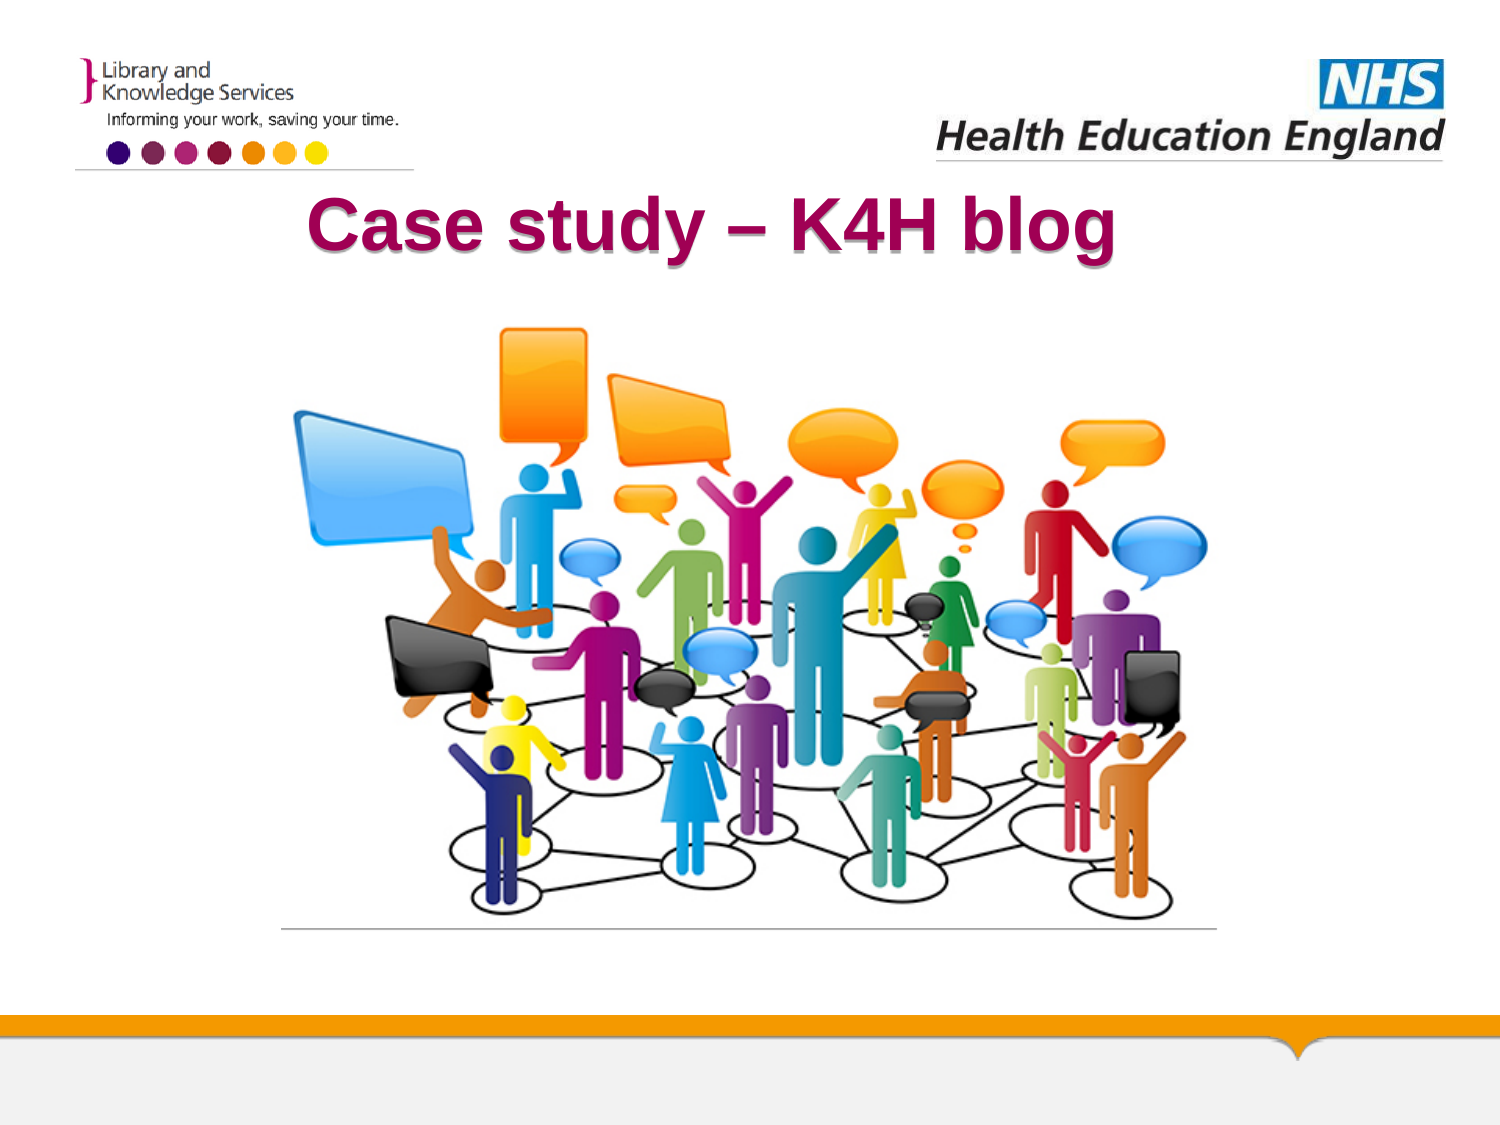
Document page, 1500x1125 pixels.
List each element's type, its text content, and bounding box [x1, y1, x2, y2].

title Case study – K4H blog [75, 168, 1500, 280]
picture [281, 300, 1219, 928]
picture [75, 54, 416, 169]
